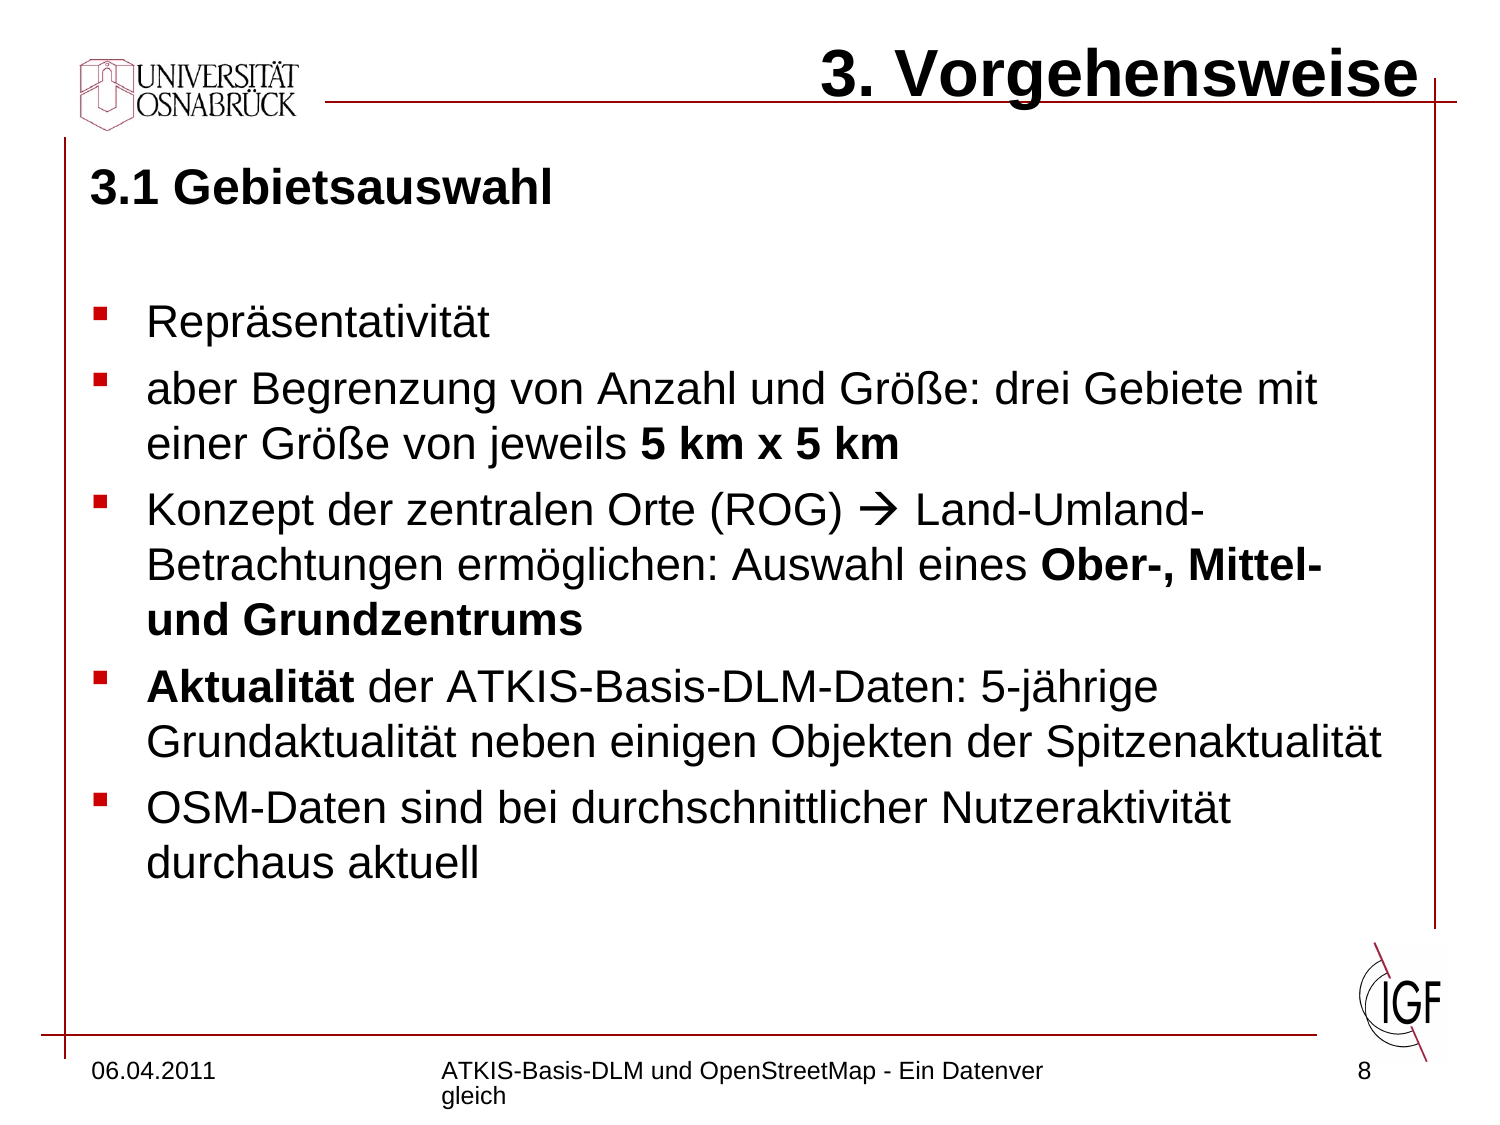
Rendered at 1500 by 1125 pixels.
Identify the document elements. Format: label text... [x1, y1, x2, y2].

title 3. Vorgehensweise [460, 18, 1436, 121]
picture [79, 59, 299, 131]
list 3.1 Gebietsauswahl Repräsentativität aber Begrenzung von Anzahl und Größe: drei Gebiete mit einer Größe von jeweils 5 km x 5 km Konzept der zentralen Orte (ROG)  Land-Umland-Betrachtungen ermöglichen: Auswahl eines Ober-, Mittel- und Grundzentrums Aktualität der ATKIS-Basis-DLM-Daten: 5-jährige Grundaktualität neben einigen Objekten der Spitzenaktualität OSM-Daten sind bei durchschnittlicher Nutzeraktivität durchaus aktuell [75, 146, 1426, 1019]
picture [1359, 942, 1448, 1062]
